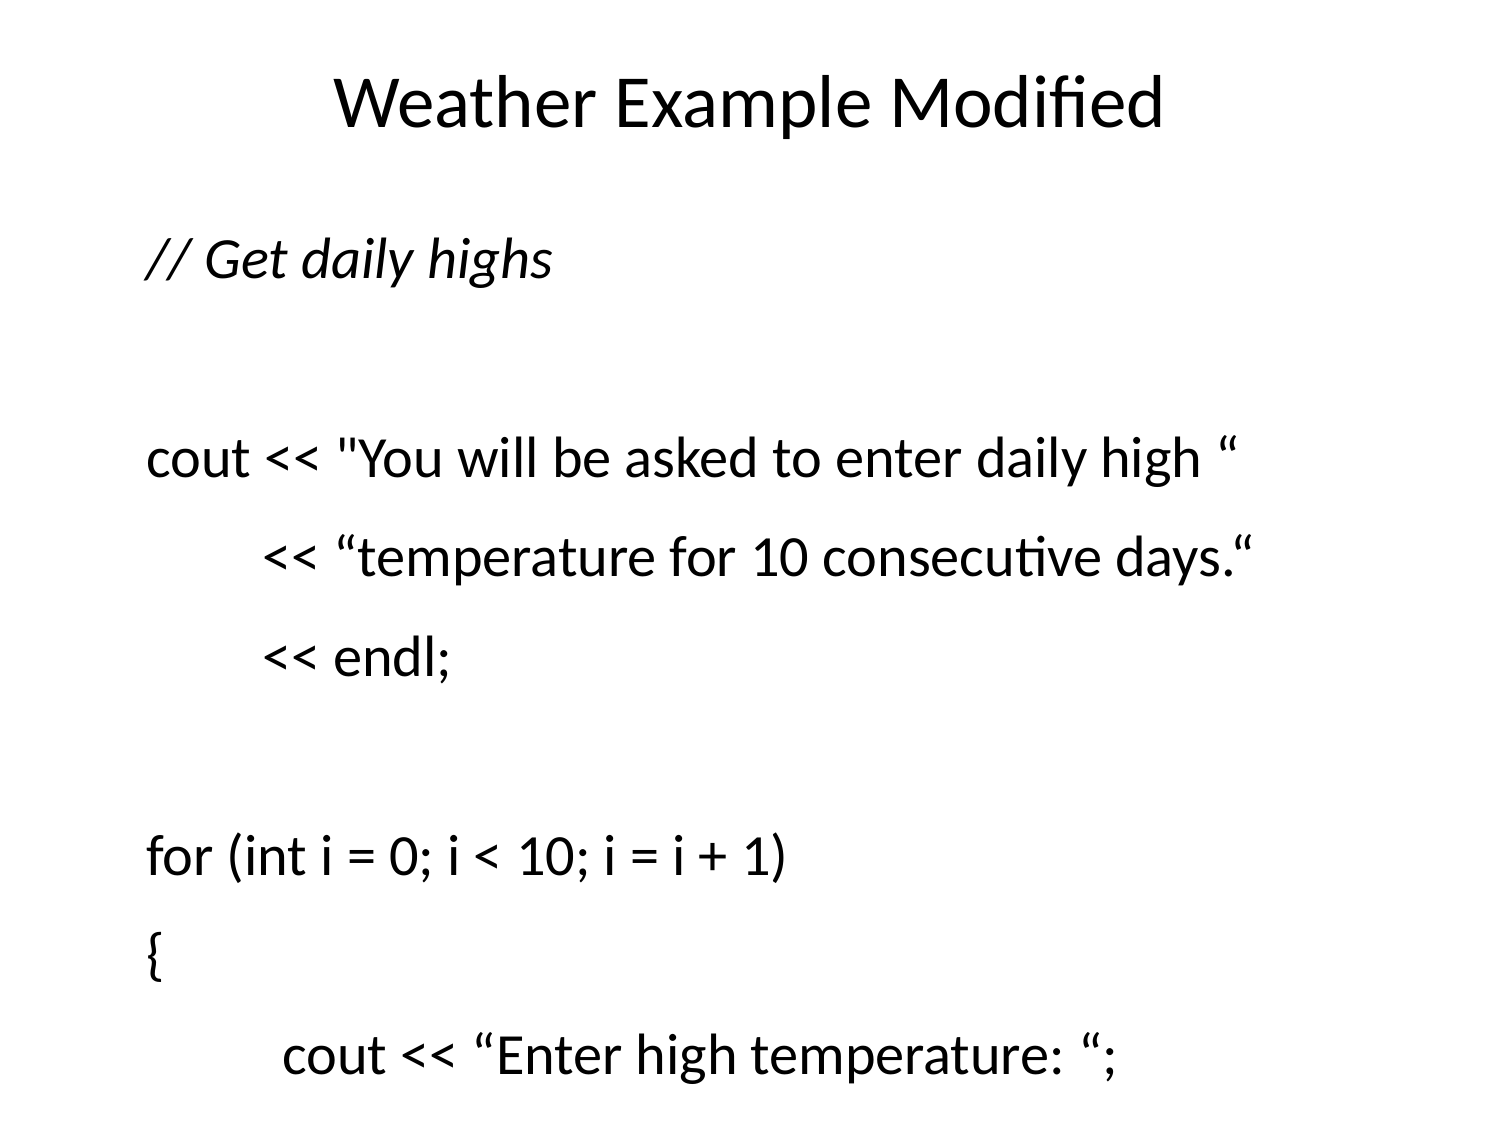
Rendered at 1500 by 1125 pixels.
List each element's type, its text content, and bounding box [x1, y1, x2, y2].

title Weather Example Modified [75, 45, 1425, 188]
list // Get daily highs cout << "You will be asked to enter daily high “ << “temperature for 10 consecutive days.“ << endl; for (int i = 0; i < 10; i = i + 1) { cout << “Enter high temperature: “; cin >> highTemp[i]; } [75, 212, 1425, 1005]
